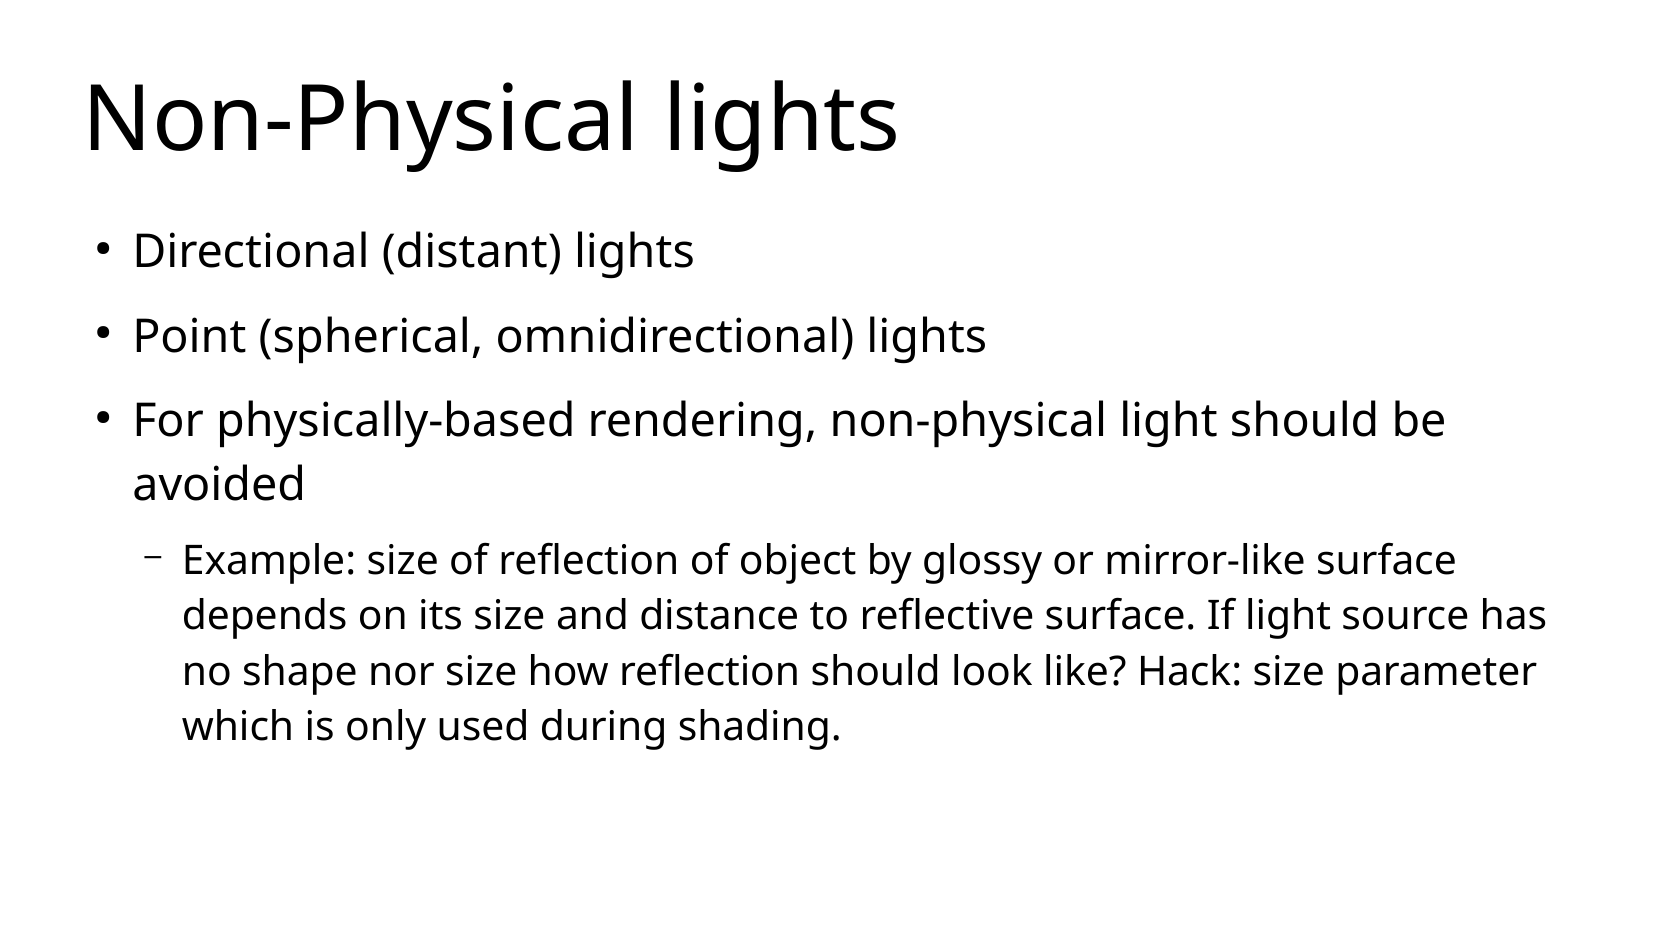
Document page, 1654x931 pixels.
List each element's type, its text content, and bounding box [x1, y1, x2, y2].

list Directional (distant) lights Point (spherical, omnidirectional) lights For physically-based rendering, non-physical light should be avoided Example: size of reflection of object by glossy or mirror-like surface depends on its size and distance to reflective surface. If light source has no shape nor size how reflection should look like? Hack: size parameter which is only used during shading. [82, 217, 1571, 758]
title Non-Physical lights [82, 37, 1571, 193]
